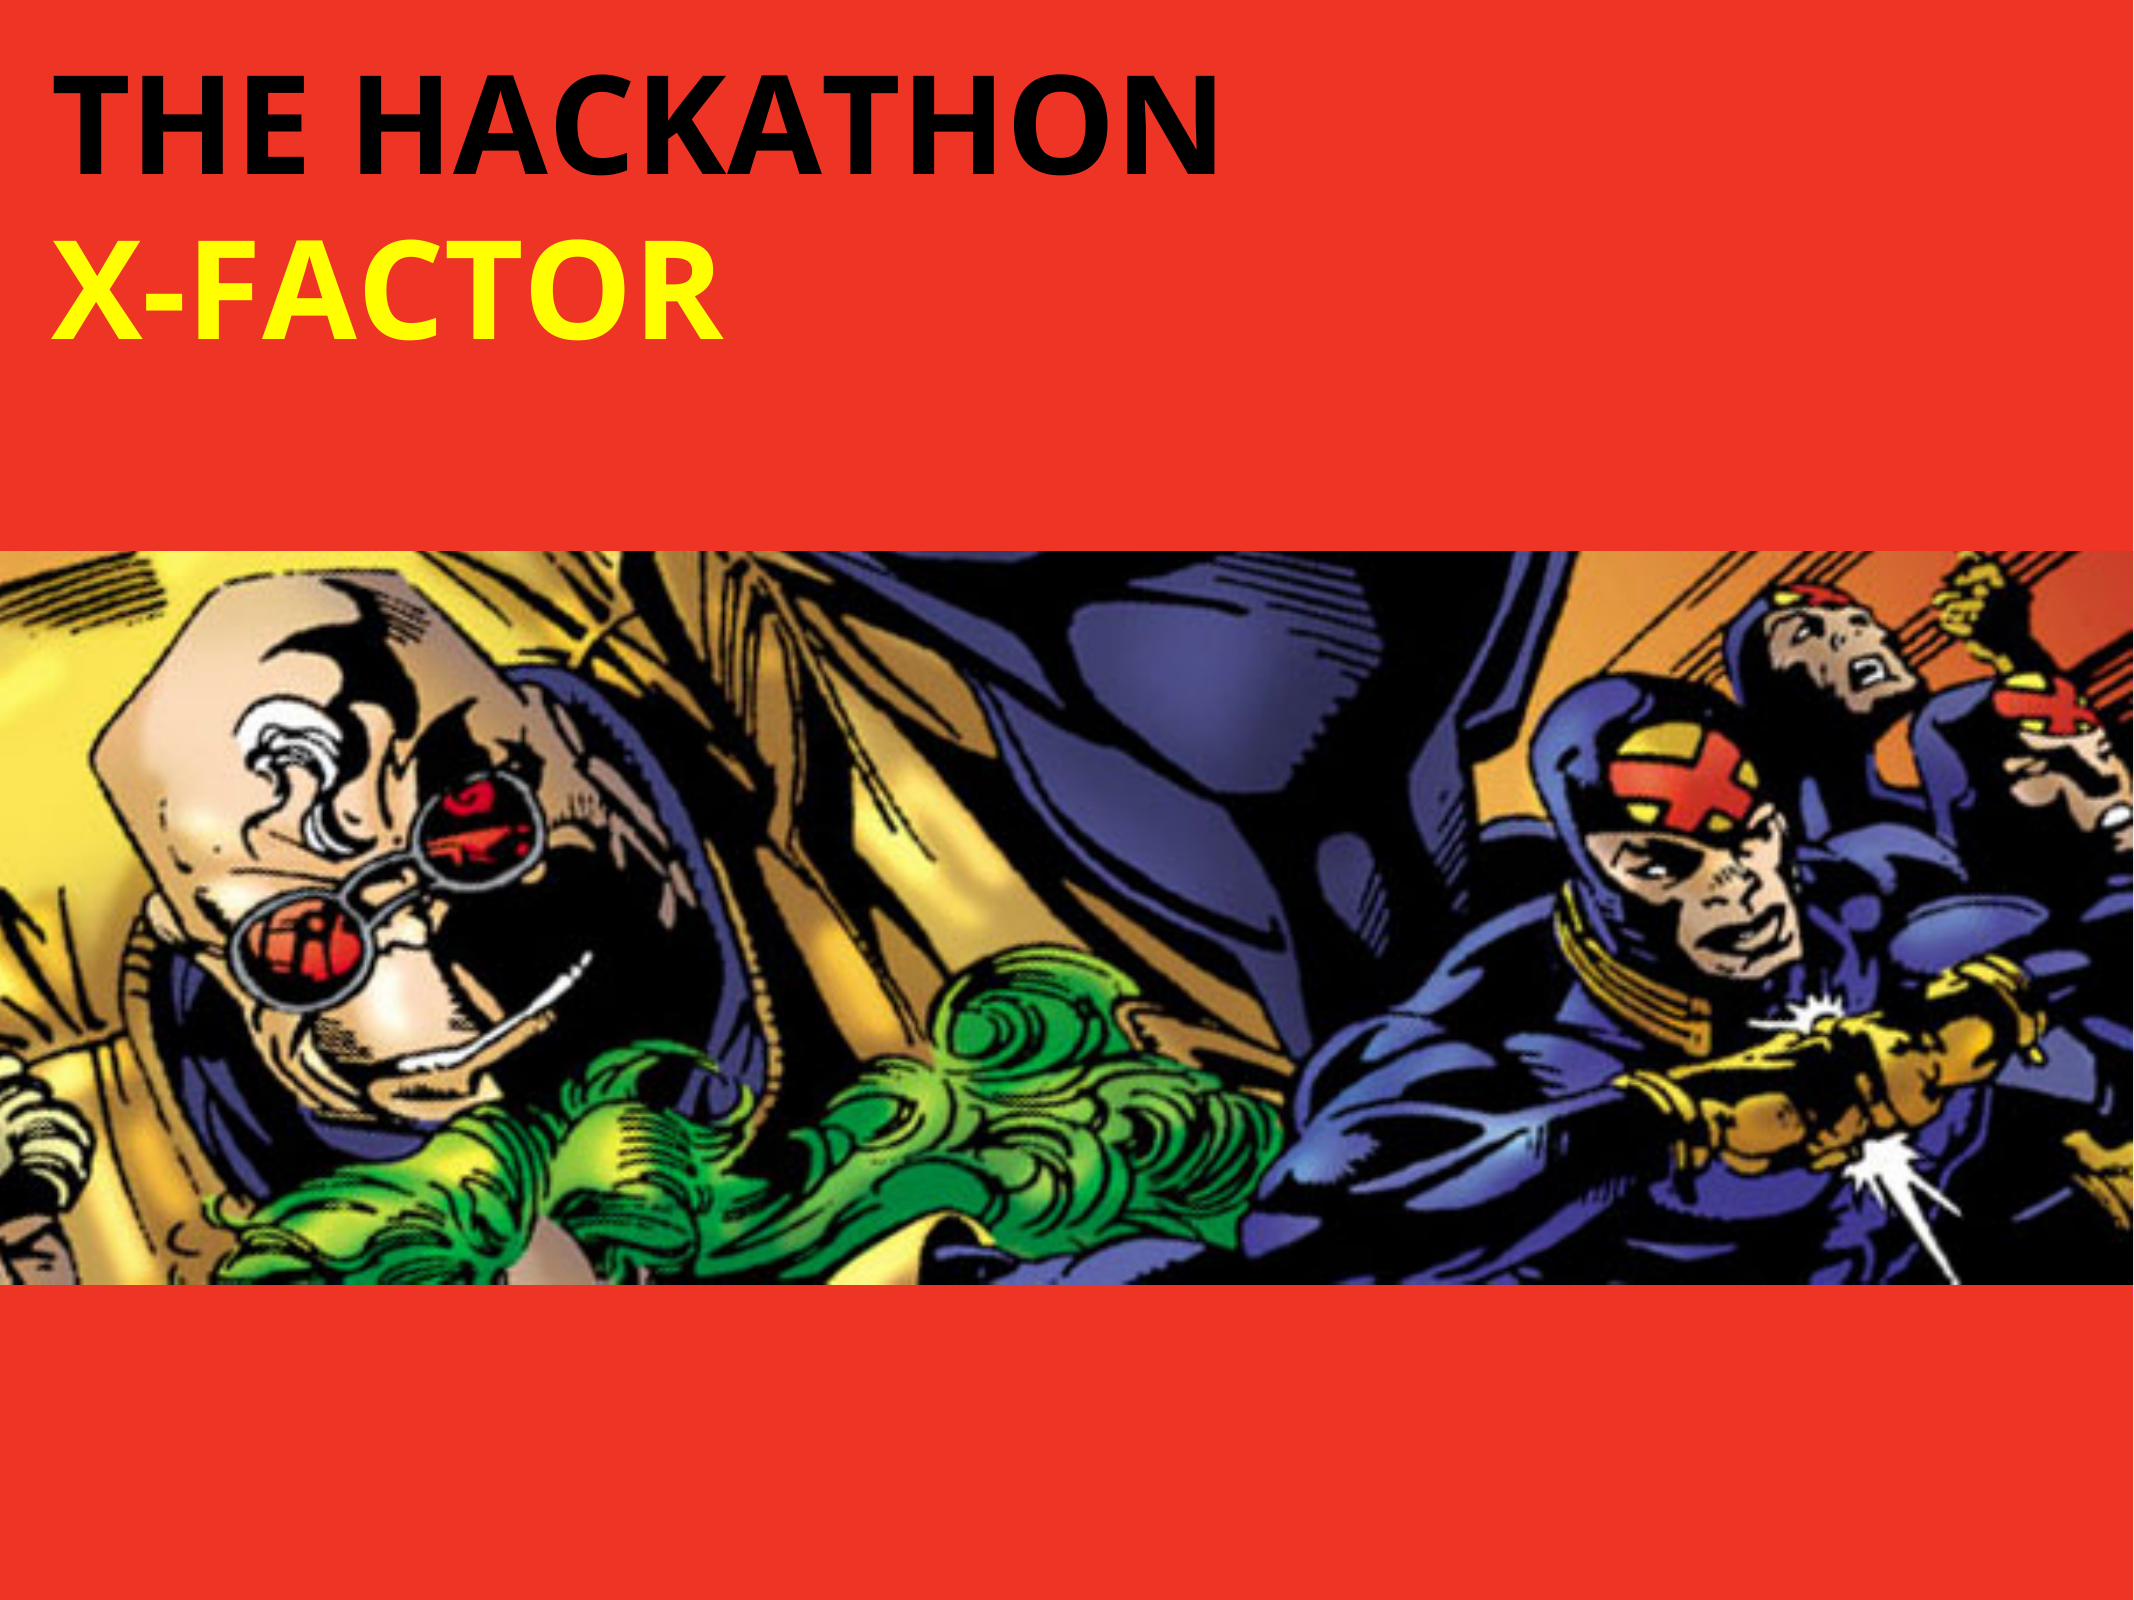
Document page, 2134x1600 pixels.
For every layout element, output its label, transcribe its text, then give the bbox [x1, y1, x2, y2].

text_box THE HACKATHON X-FACTOR [41, 37, 2134, 483]
picture [0, 551, 2134, 1285]
